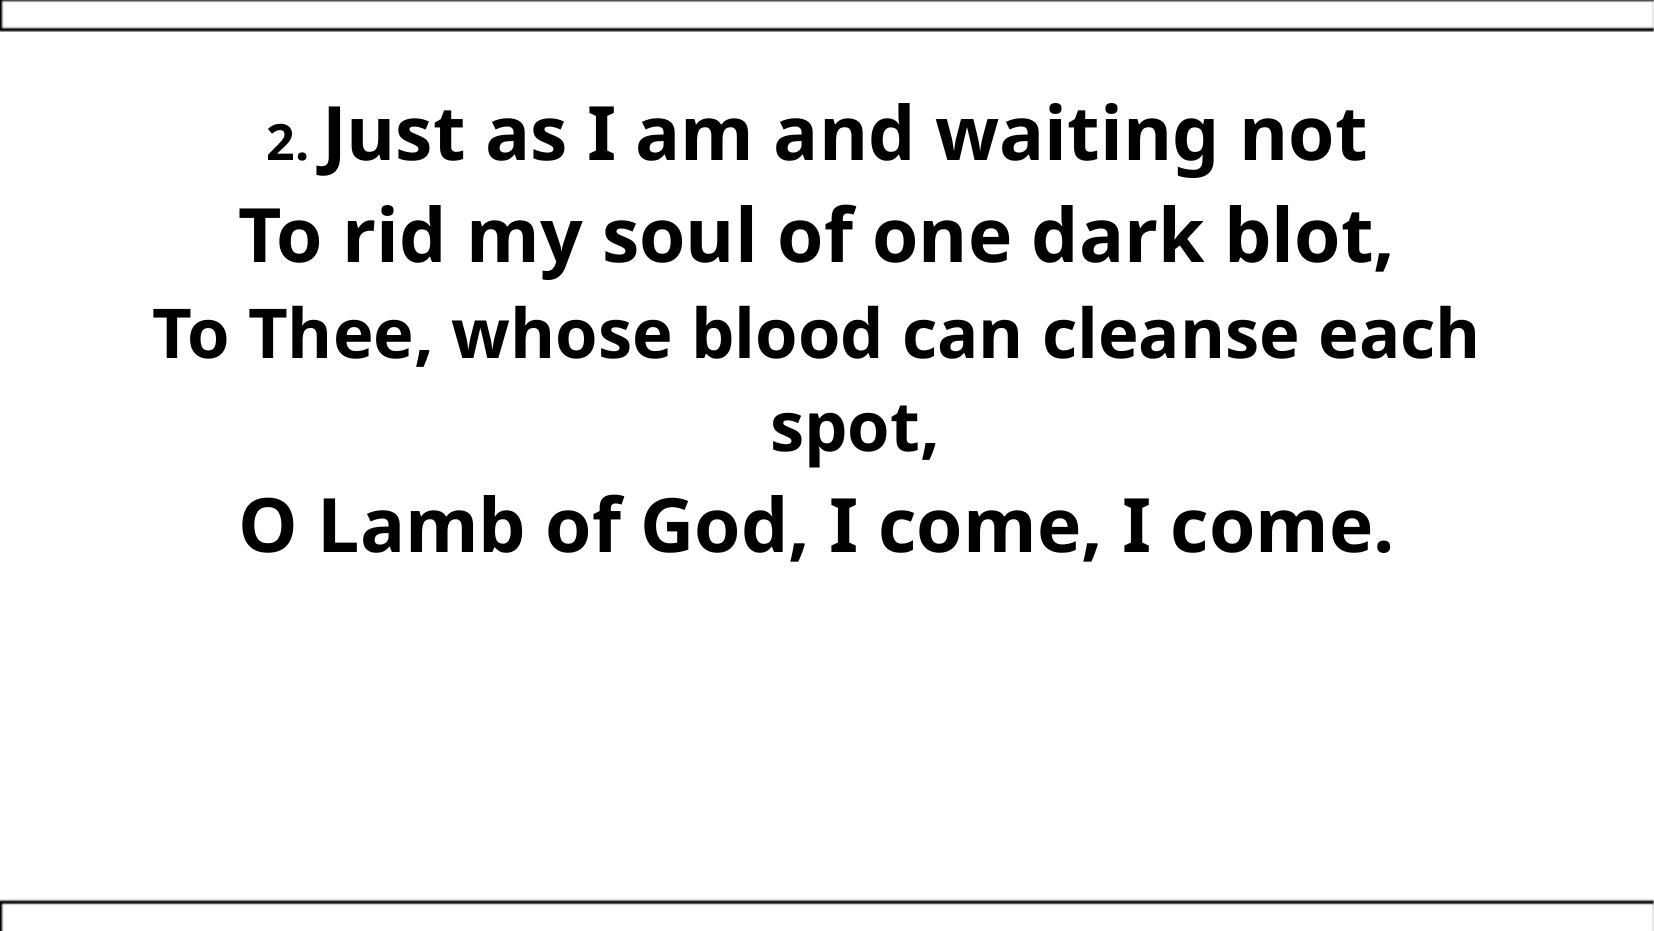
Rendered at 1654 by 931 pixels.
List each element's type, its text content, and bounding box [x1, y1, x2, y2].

text_box 2. Just as I am and waiting not To rid my soul of one dark blot, To Thee, whose blood can cleanse each spot, O Lamb of God, I come, I come. [75, 72, 1561, 496]
picture [0, 0, 1654, 931]
